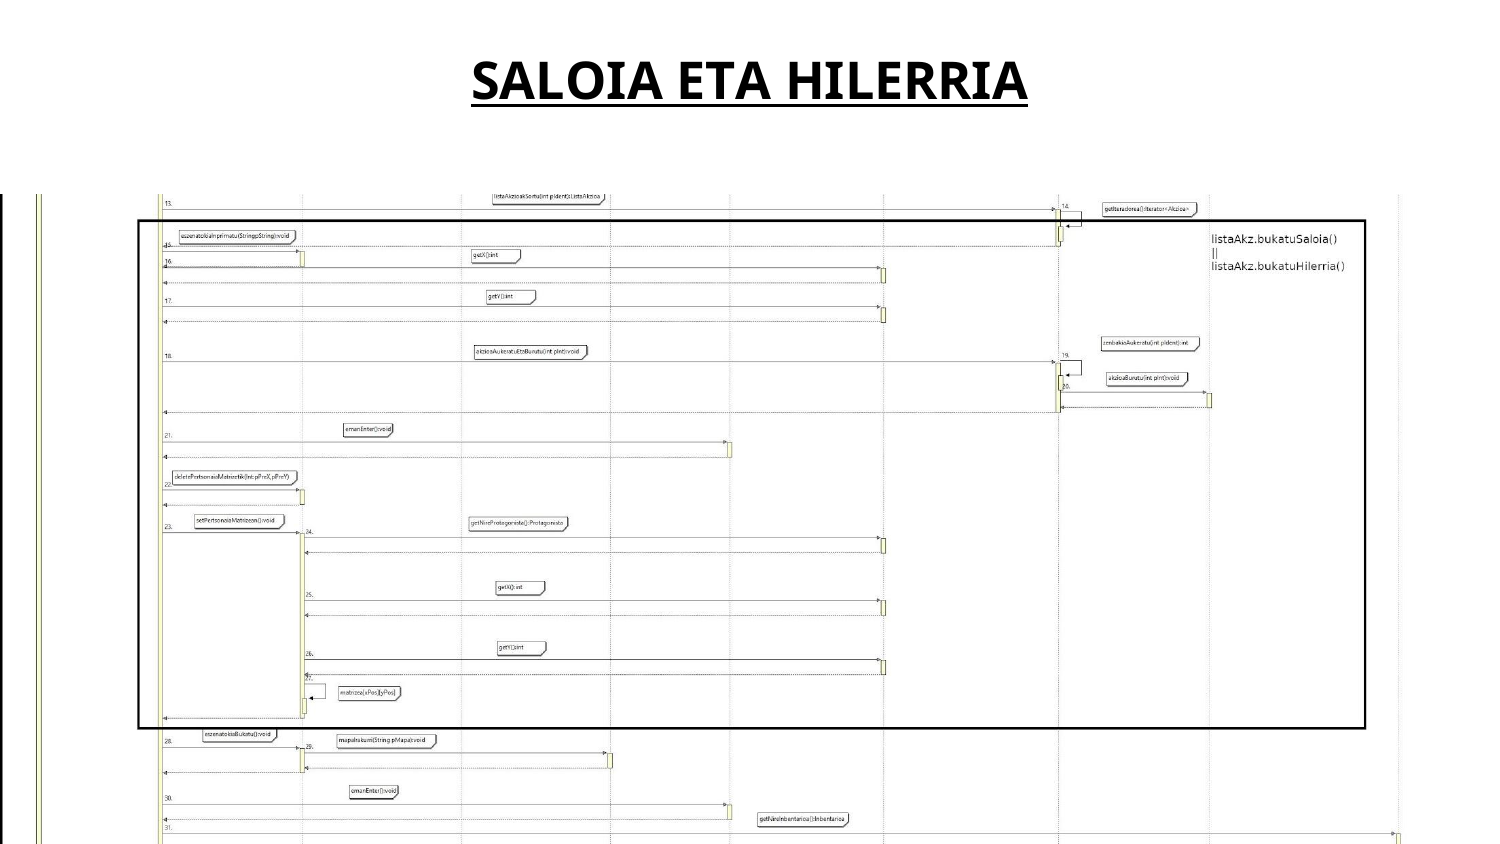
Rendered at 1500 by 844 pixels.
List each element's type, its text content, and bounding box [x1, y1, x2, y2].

text_box SALOIA ETA HILERRIA [357, 32, 1143, 131]
picture [0, 194, 1500, 844]
